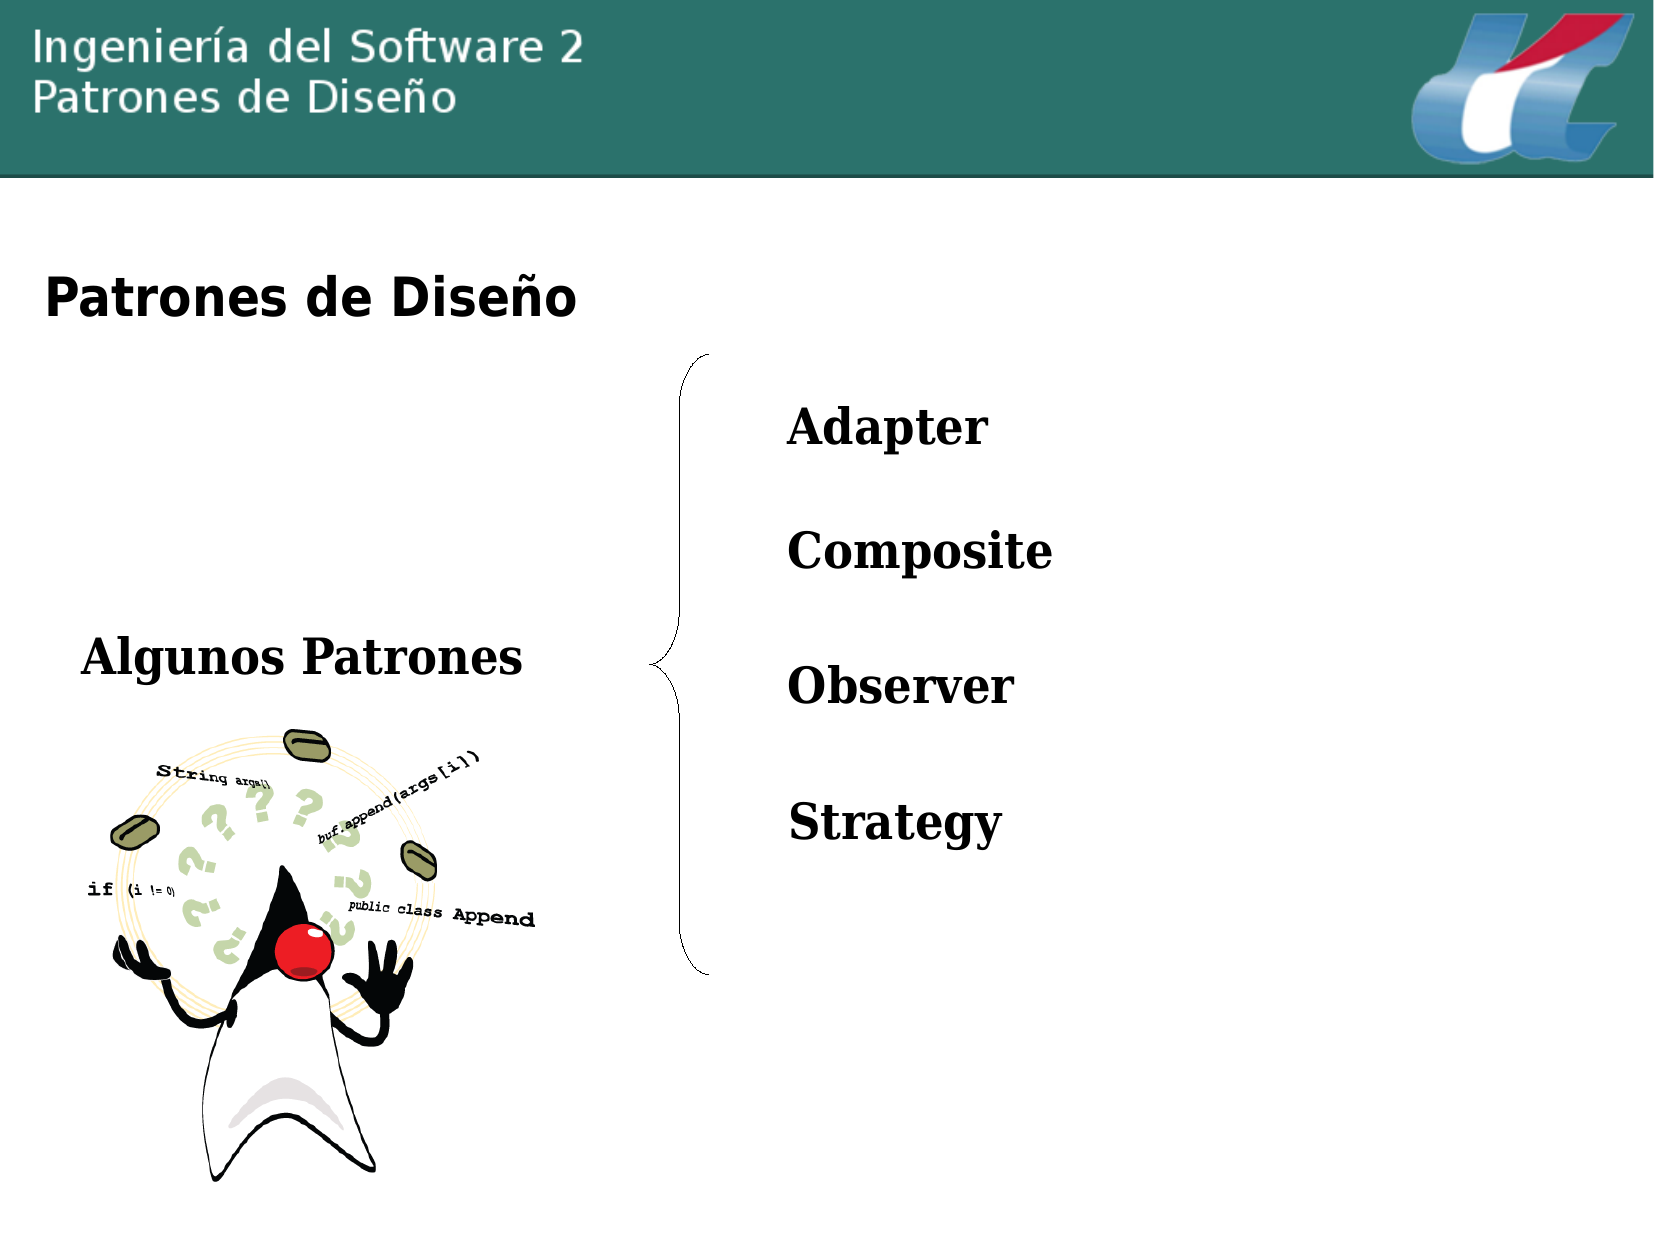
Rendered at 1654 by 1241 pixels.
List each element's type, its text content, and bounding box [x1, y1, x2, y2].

text_box Algunos Patrones [44, 620, 562, 717]
picture [0, 0, 1654, 178]
text_box Composite [773, 513, 1329, 588]
text_box Patrones de Diseño [29, 258, 1625, 337]
text_box Adapter [773, 389, 1157, 464]
text_box Strategy [773, 785, 1565, 860]
text_box Observer [773, 649, 1329, 724]
picture [88, 728, 535, 1182]
